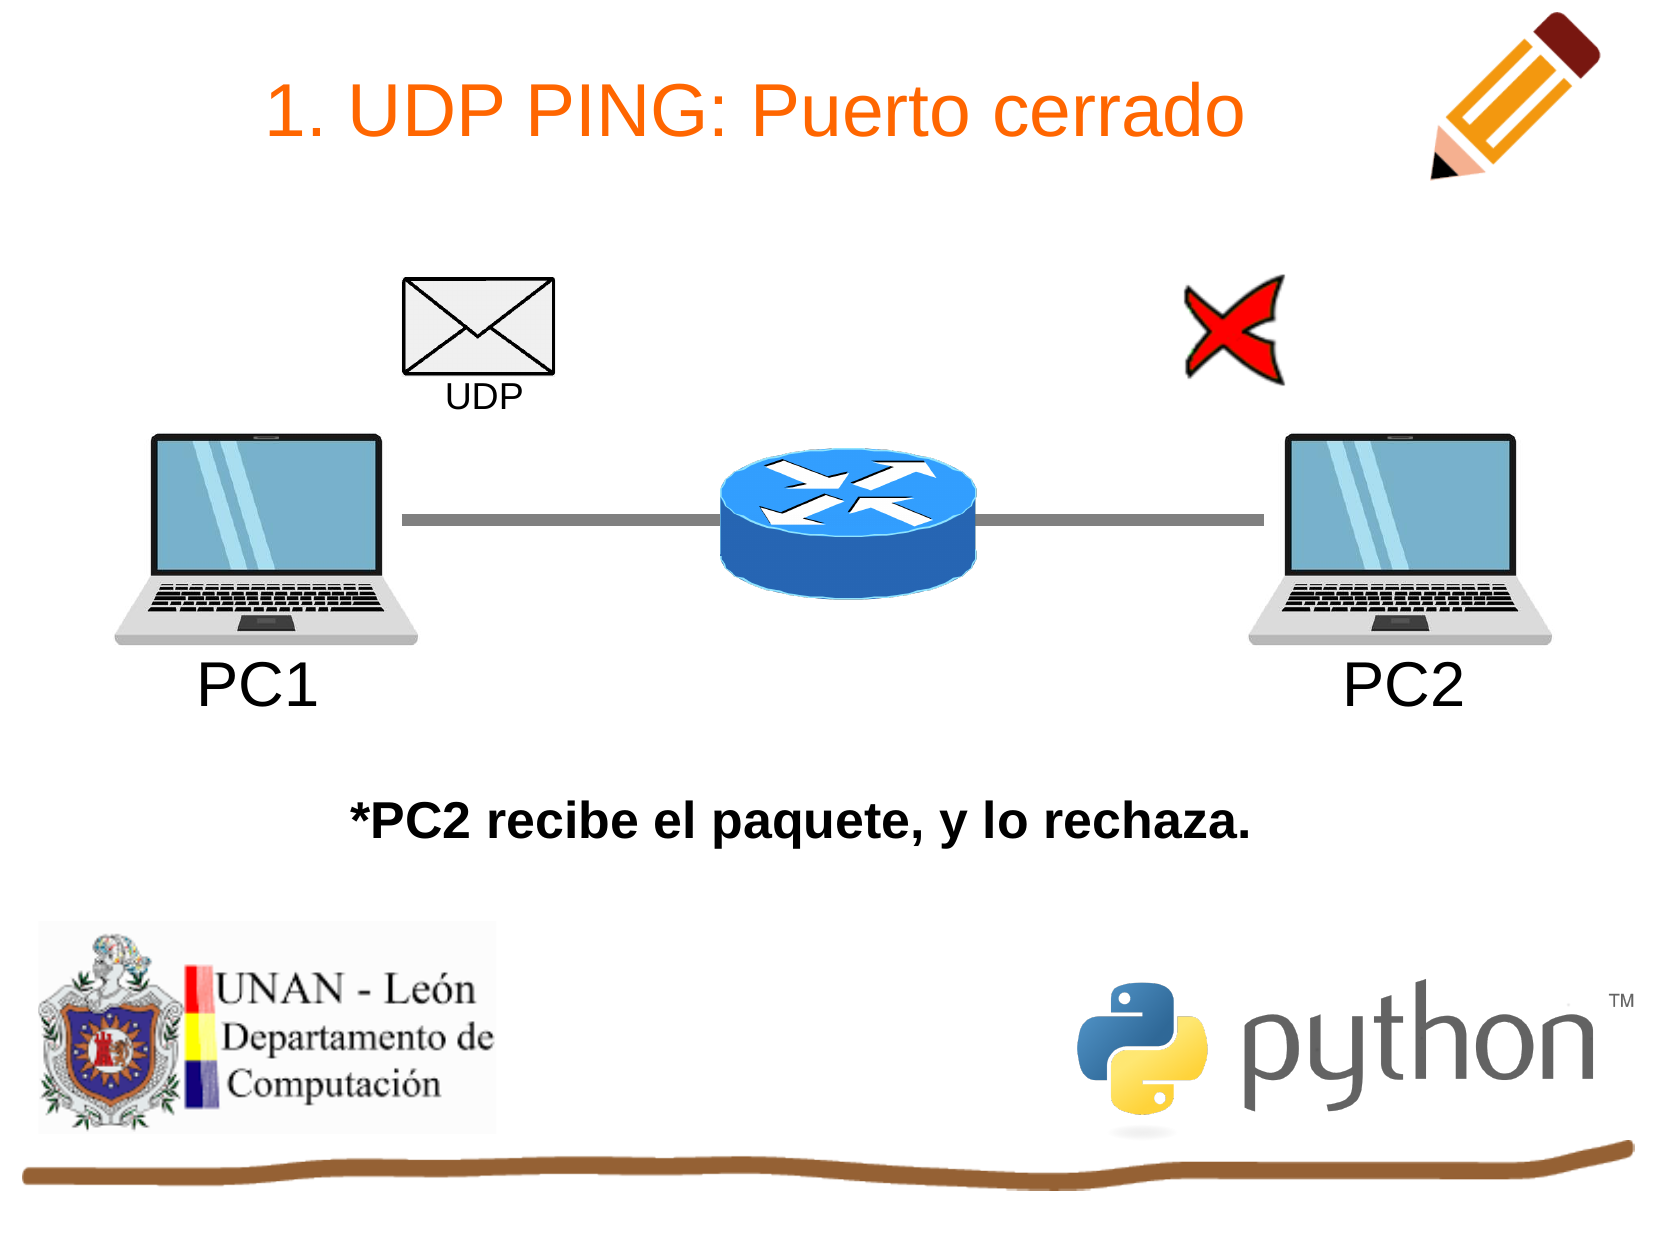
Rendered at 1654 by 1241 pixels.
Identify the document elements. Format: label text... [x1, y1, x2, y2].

text_box UDP [429, 368, 539, 426]
list *PC2 recibe el paquete, y lo rechaza. [295, 791, 1394, 851]
picture [1173, 271, 1293, 390]
picture [38, 921, 497, 1134]
picture [106, 425, 422, 650]
title 1. UDP PING: Puerto cerrado [82, 49, 1430, 172]
list PC2 [1275, 649, 1501, 721]
picture [1430, 12, 1601, 181]
picture [401, 277, 556, 377]
picture [1240, 425, 1556, 650]
picture [720, 448, 978, 601]
picture [22, 970, 1647, 1191]
list PC1 [129, 649, 355, 721]
